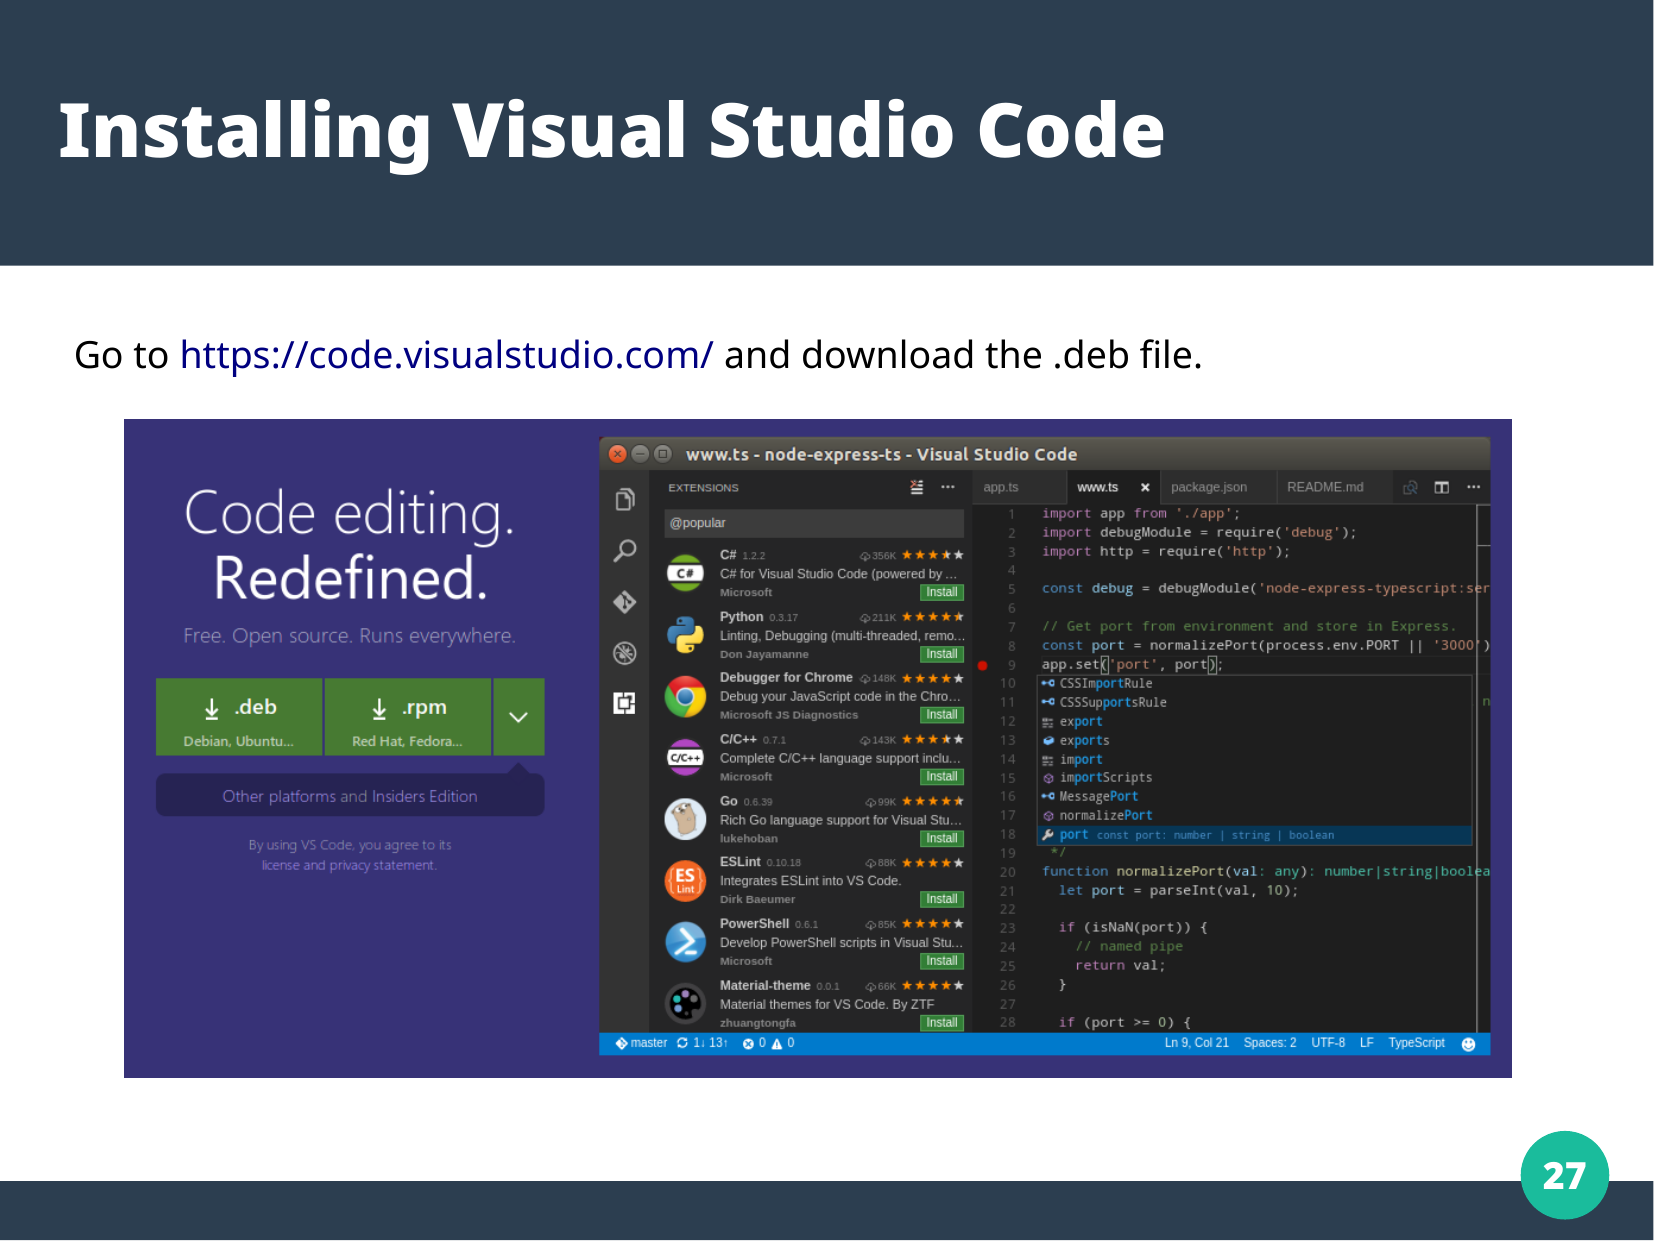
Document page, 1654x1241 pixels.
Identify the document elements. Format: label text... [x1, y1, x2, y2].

text_box Go to https://code.visualstudio.com/ and download the .deb file. [59, 321, 1294, 380]
picture [124, 419, 1512, 1078]
title Installing Visual Studio Code [59, 49, 1595, 207]
